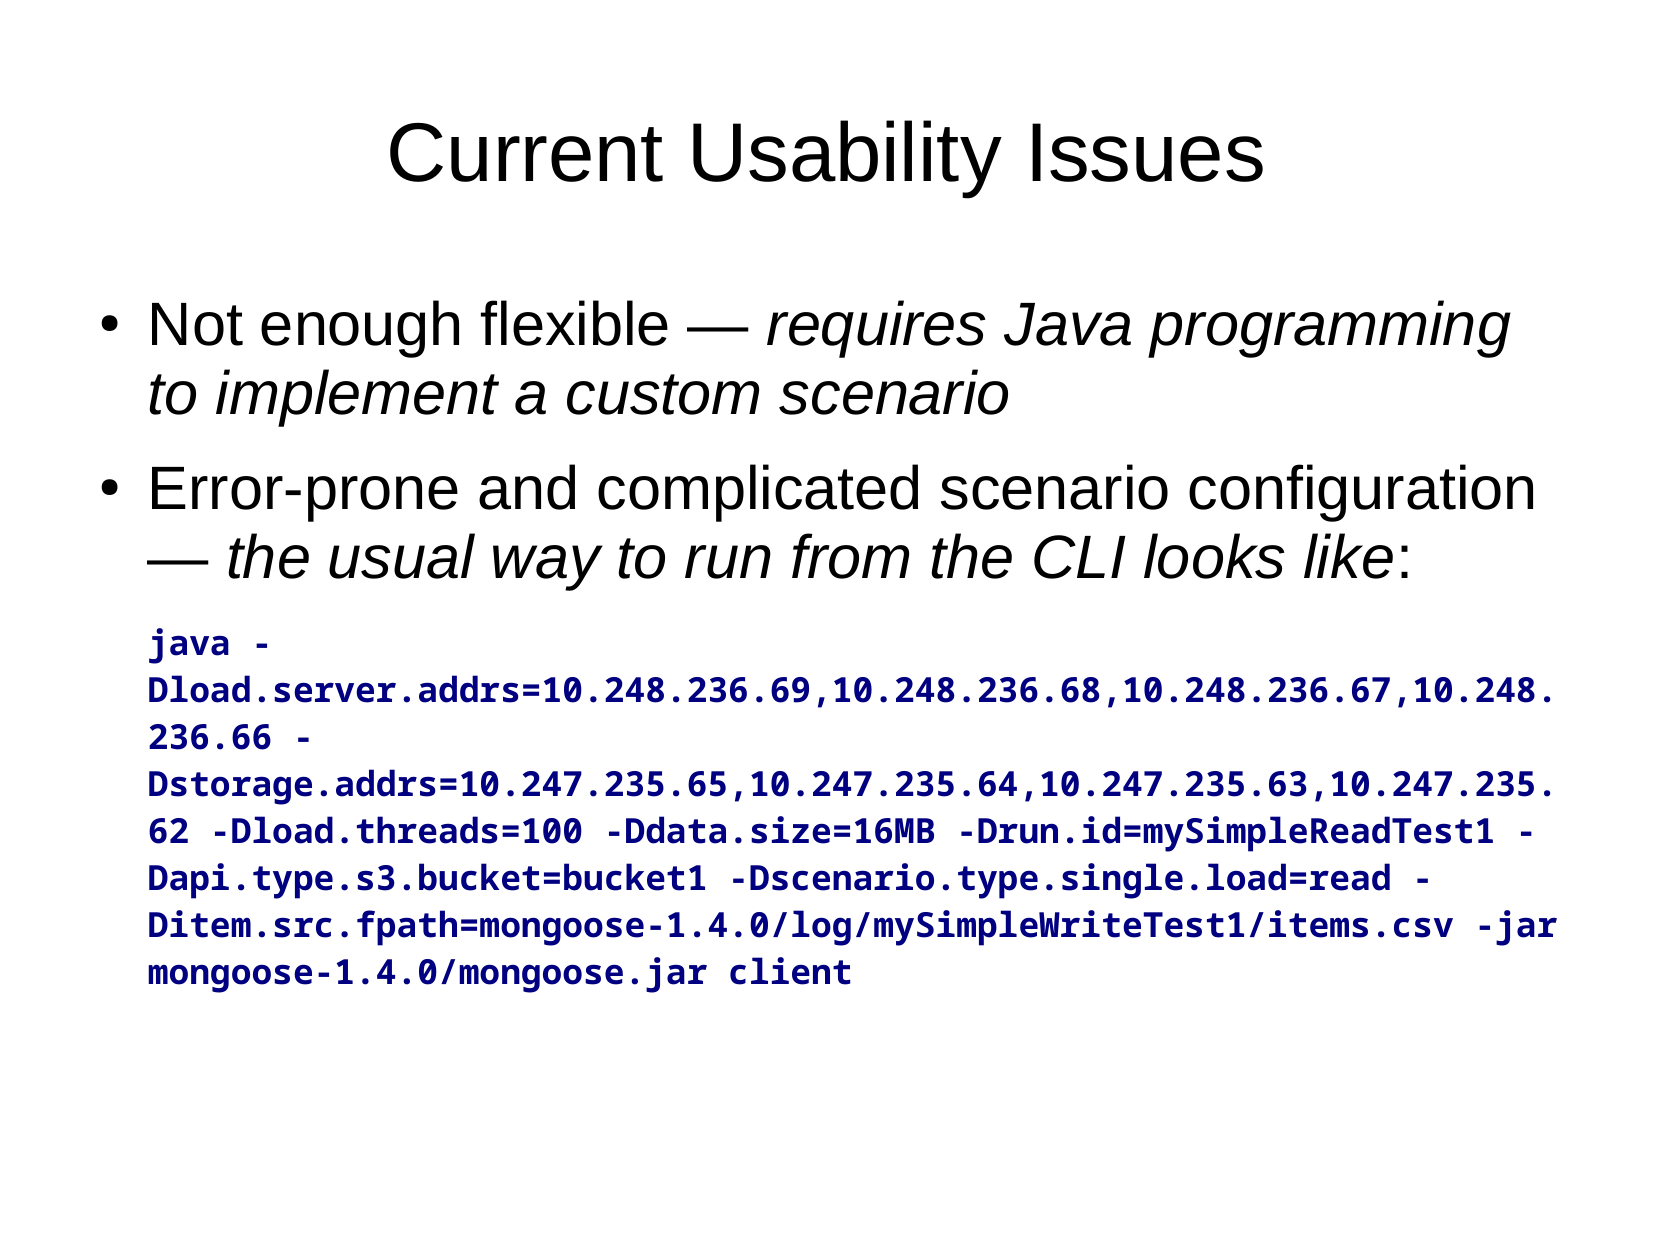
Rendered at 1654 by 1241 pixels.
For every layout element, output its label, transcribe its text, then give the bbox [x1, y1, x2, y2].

title Current Usability Issues [82, 49, 1571, 257]
list Not enough flexible — requires Java programming to implement a custom scenario Error-prone and complicated scenario configuration — the usual way to run from the CLI looks like: java -Dload.server.addrs=10.248.236.69,10.248.236.68,10.248.236.67,10.248.236.66 -Dstorage.addrs=10.247.235.65,10.247.235.64,10.247.235.63,10.247.235.62 -Dload.threads=100 -Ddata.size=16MB -Drun.id=mySimpleReadTest1 -Dapi.type.s3.bucket=bucket1 -Dscenario.type.single.load=read -Ditem.src.fpath=mongoose-1.4.0/log/mySimpleWriteTest1/items.csv -jar mongoose-1.4.0/mongoose.jar client [82, 290, 1571, 1010]
